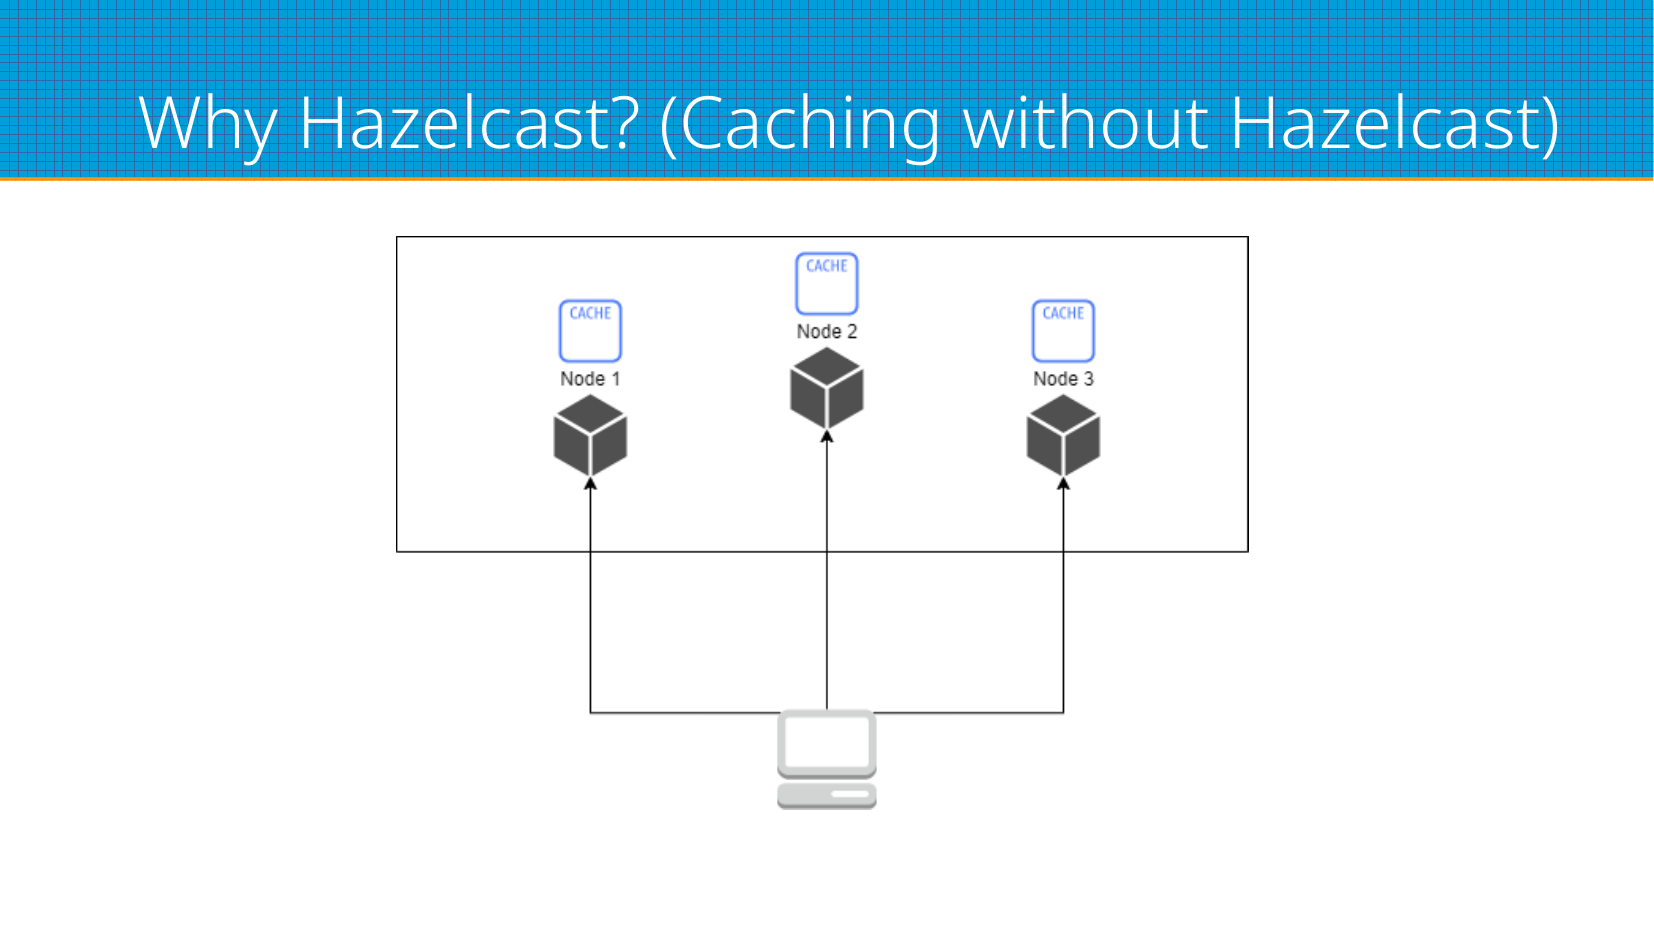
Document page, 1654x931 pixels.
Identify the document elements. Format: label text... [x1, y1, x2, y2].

title Why Hazelcast? (Caching without Hazelcast) [82, 14, 1571, 171]
picture [396, 236, 1249, 811]
